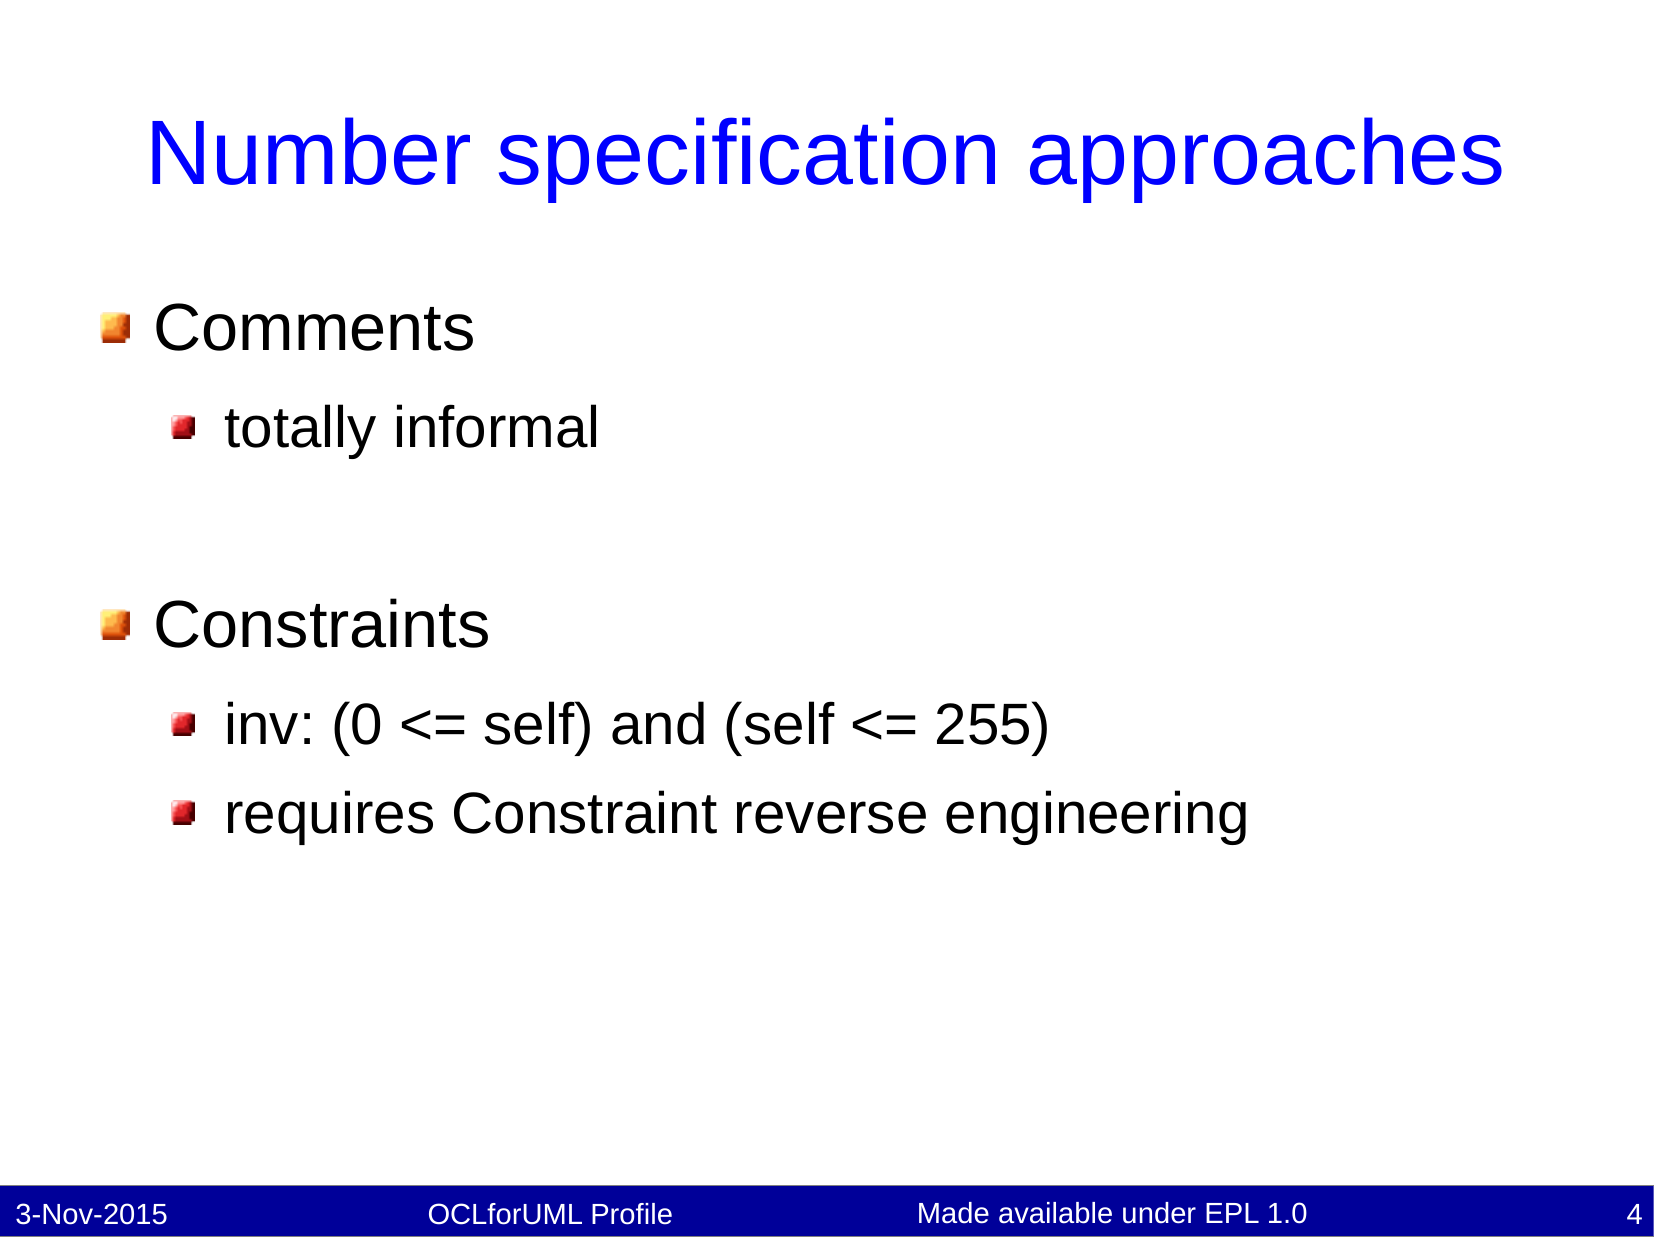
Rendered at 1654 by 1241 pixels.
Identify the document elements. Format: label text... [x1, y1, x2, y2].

title Number specification approaches [82, 49, 1571, 257]
list Comments totally informal Constraints inv: (0 <= self) and (self <= 255) requires Constraint reverse engineering [82, 290, 1571, 1010]
